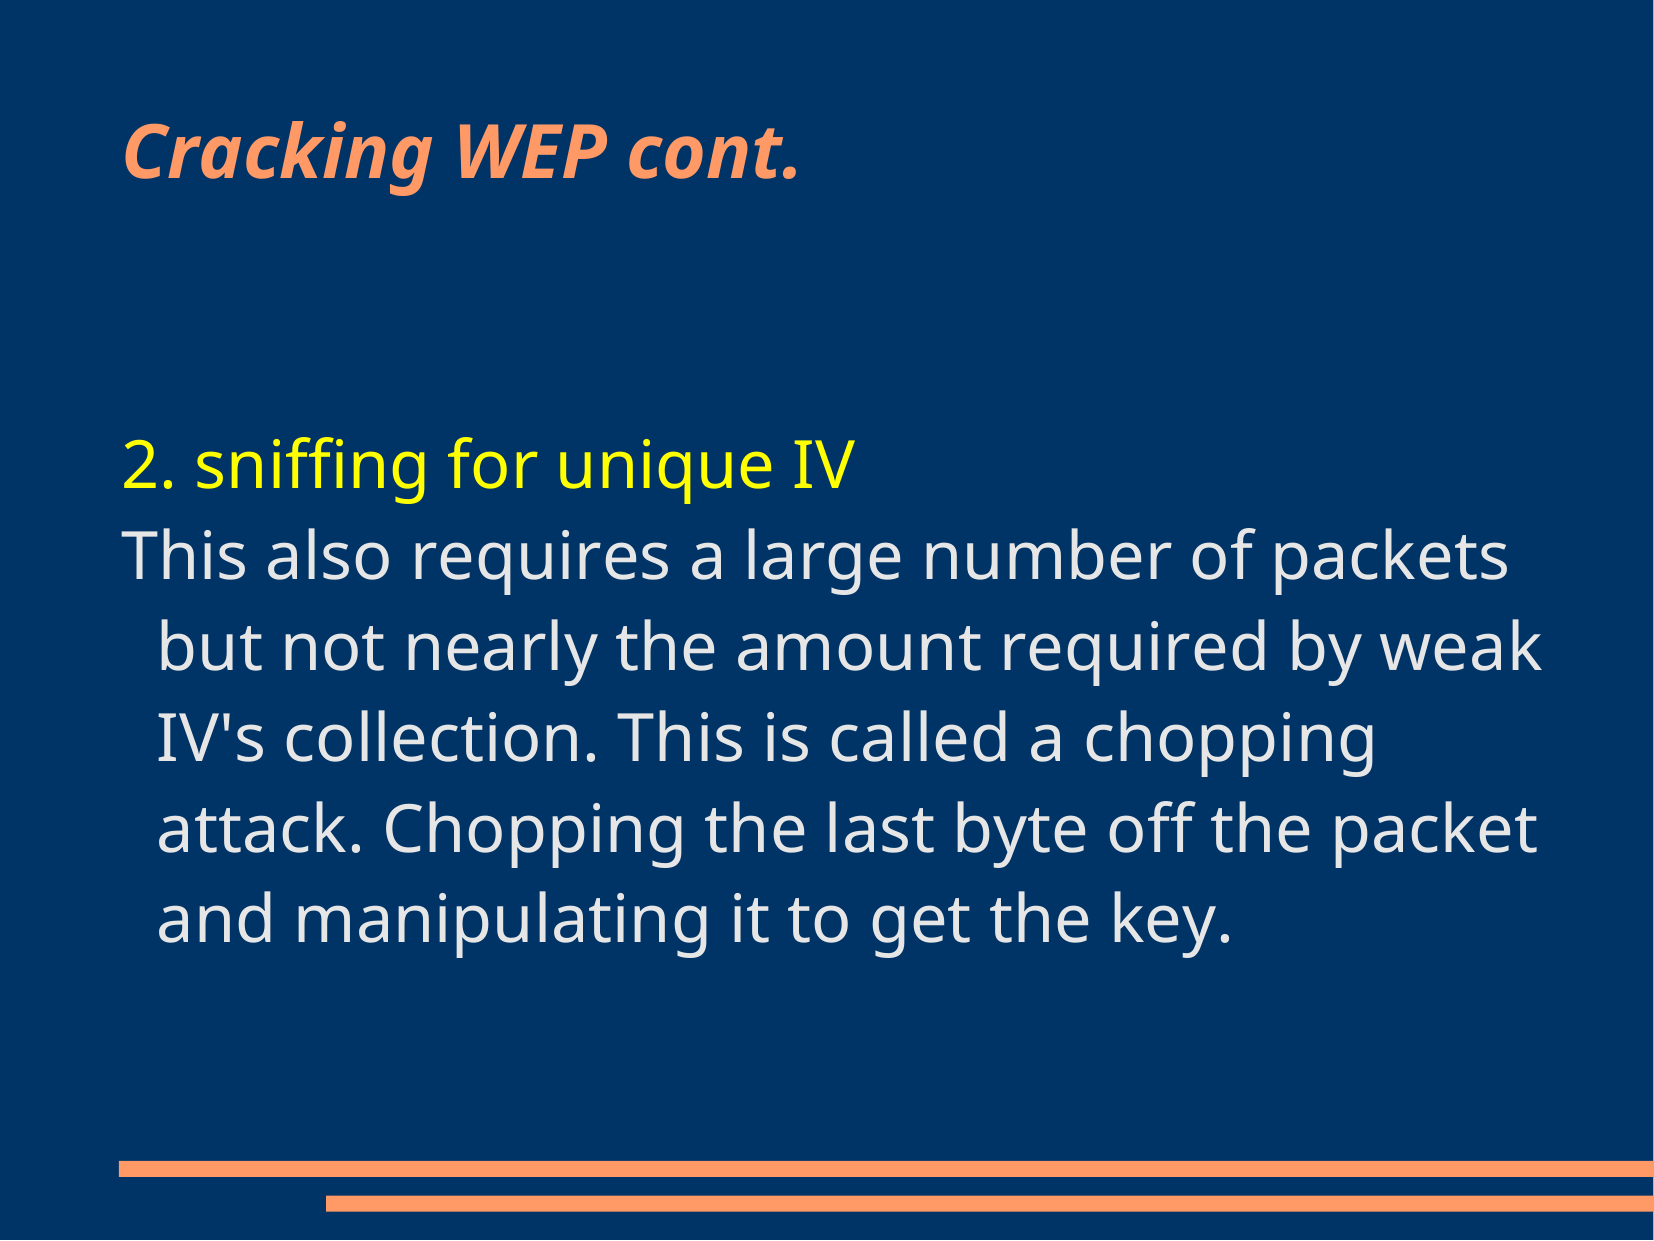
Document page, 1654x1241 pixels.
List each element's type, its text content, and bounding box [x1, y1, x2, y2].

subtitle 2. sniffing for unique IV This also requires a large number of packets but not nearly the amount required by weak IV's collection. This is called a chopping attack. Chopping the last byte off the packet and manipulating it to get the key. [121, 322, 1561, 1133]
title Cracking WEP cont. [121, 46, 1534, 254]
